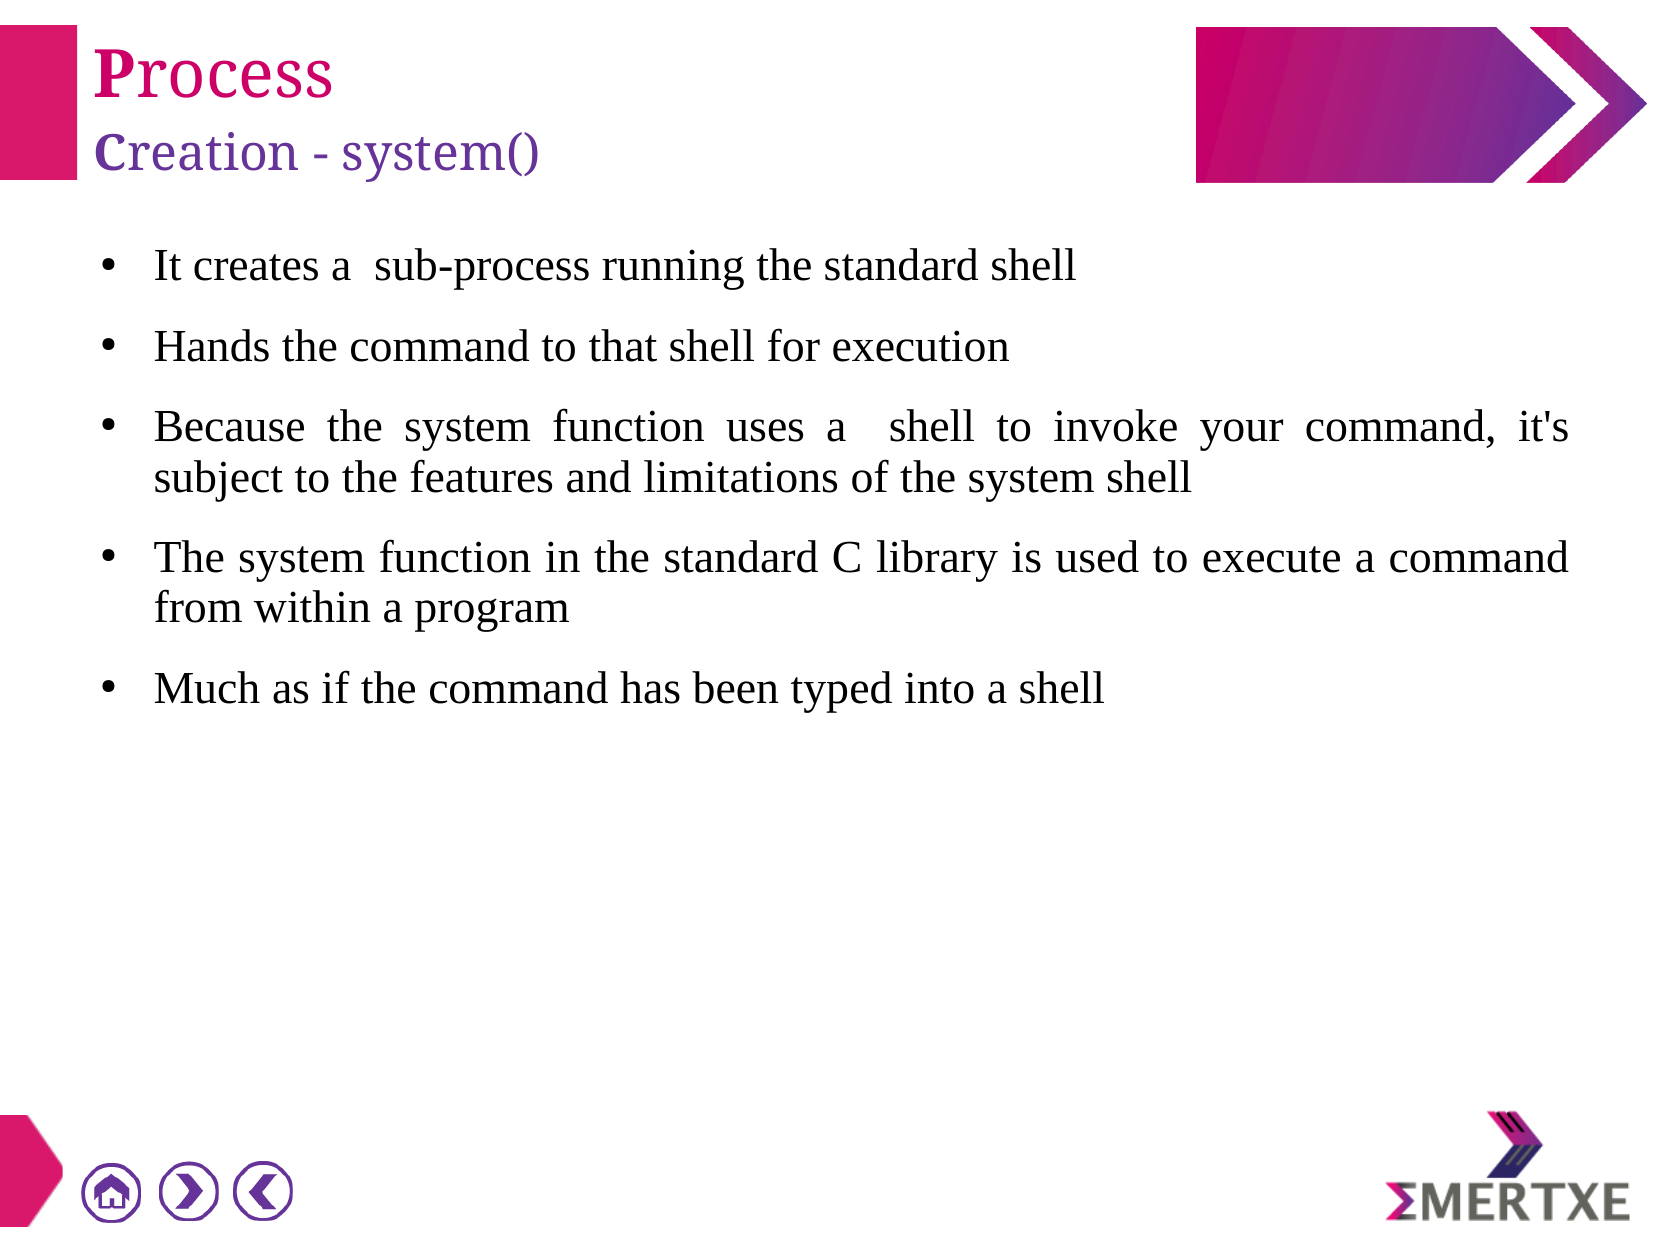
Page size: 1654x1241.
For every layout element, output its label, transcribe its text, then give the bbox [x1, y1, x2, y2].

picture [1385, 1107, 1631, 1221]
picture [1571, 27, 1647, 183]
title Process Creation - system() [93, 2, 1571, 210]
picture [81, 1163, 141, 1223]
picture [233, 1161, 293, 1221]
picture [159, 1161, 219, 1221]
list It creates a sub-process running the standard shell Hands the command to that shell for execution Because the system function uses a shell to invoke your command, it's subject to the features and limitations of the system shell The system function in the standard C library is used to execute a command from within a program Much as if the command has been typed into a shell [82, 240, 1571, 1081]
